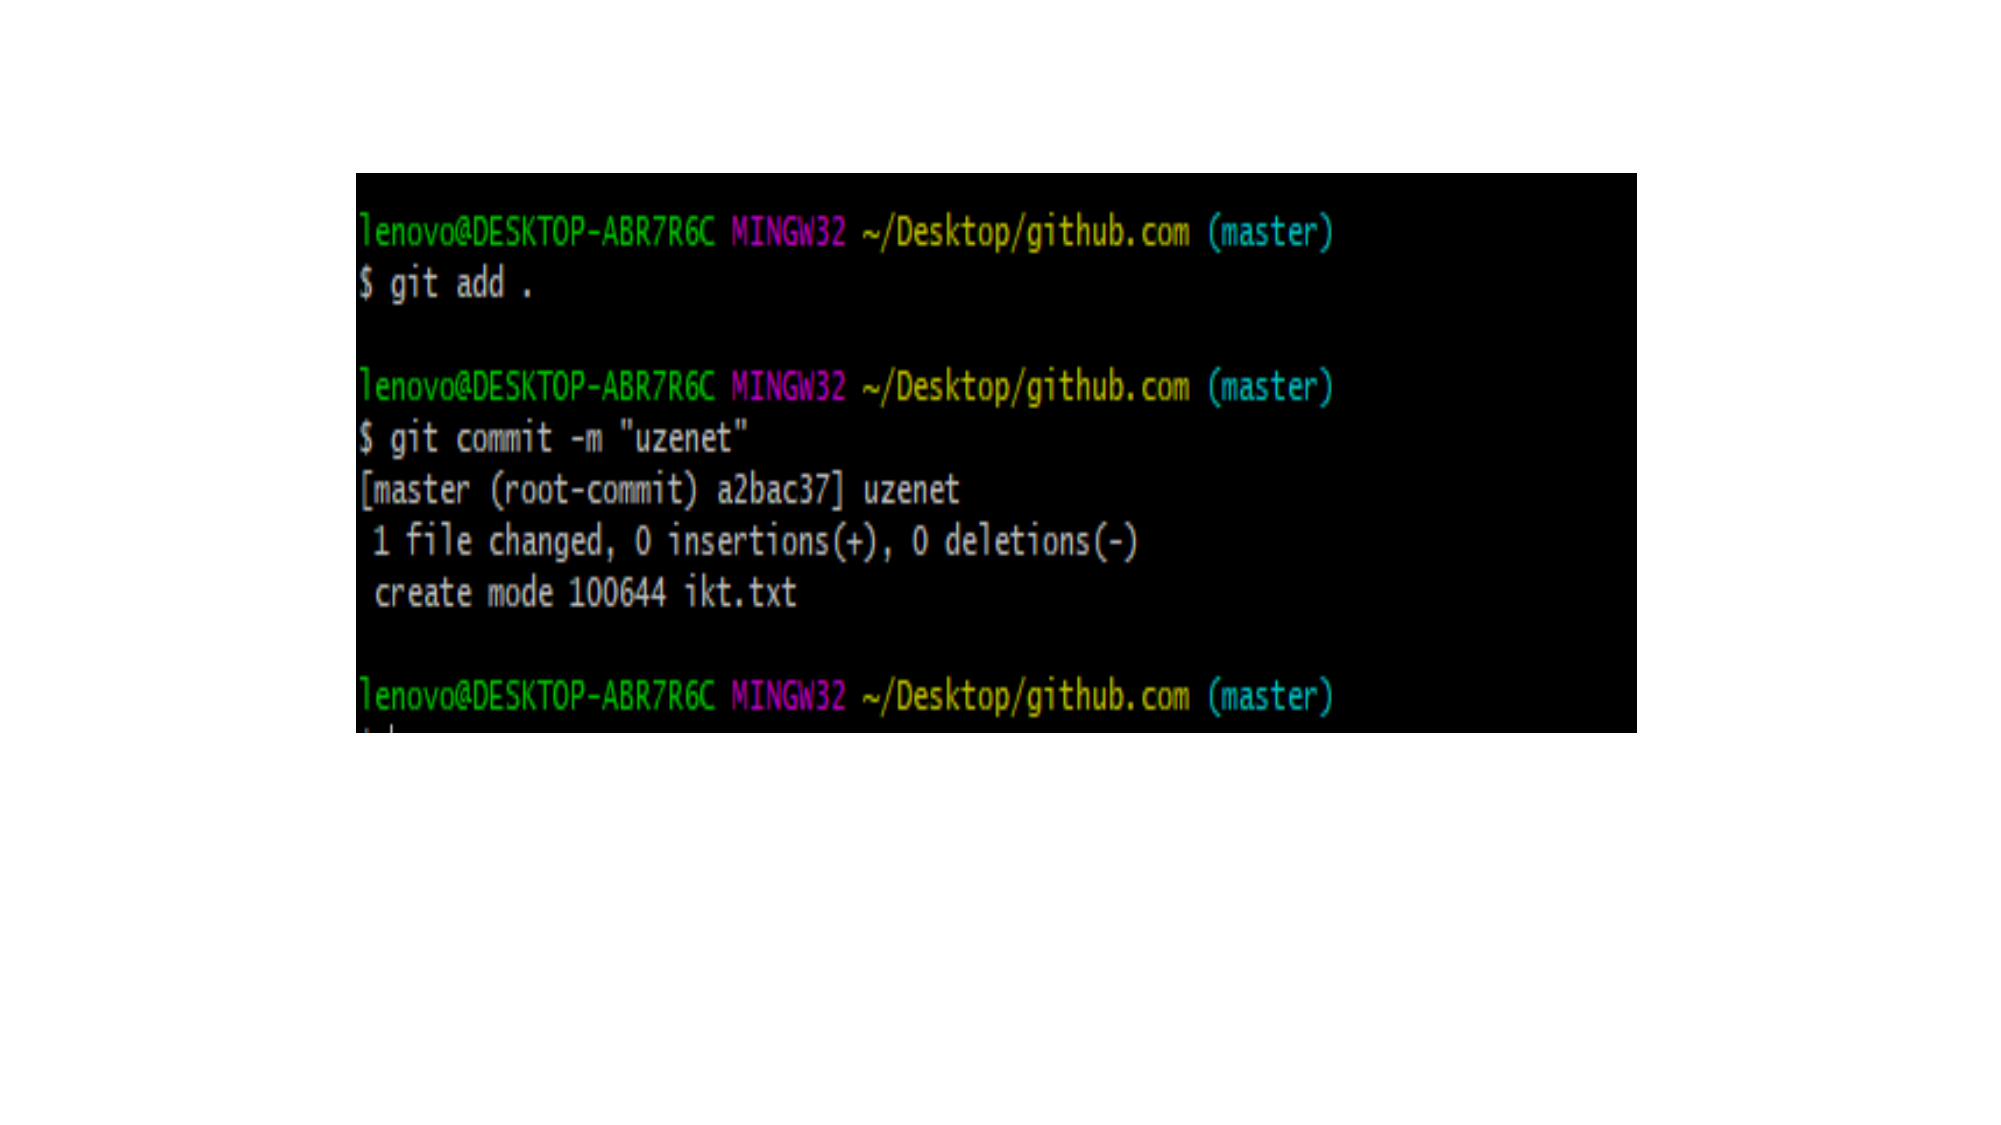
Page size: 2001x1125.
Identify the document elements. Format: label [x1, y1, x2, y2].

picture [356, 173, 1637, 733]
